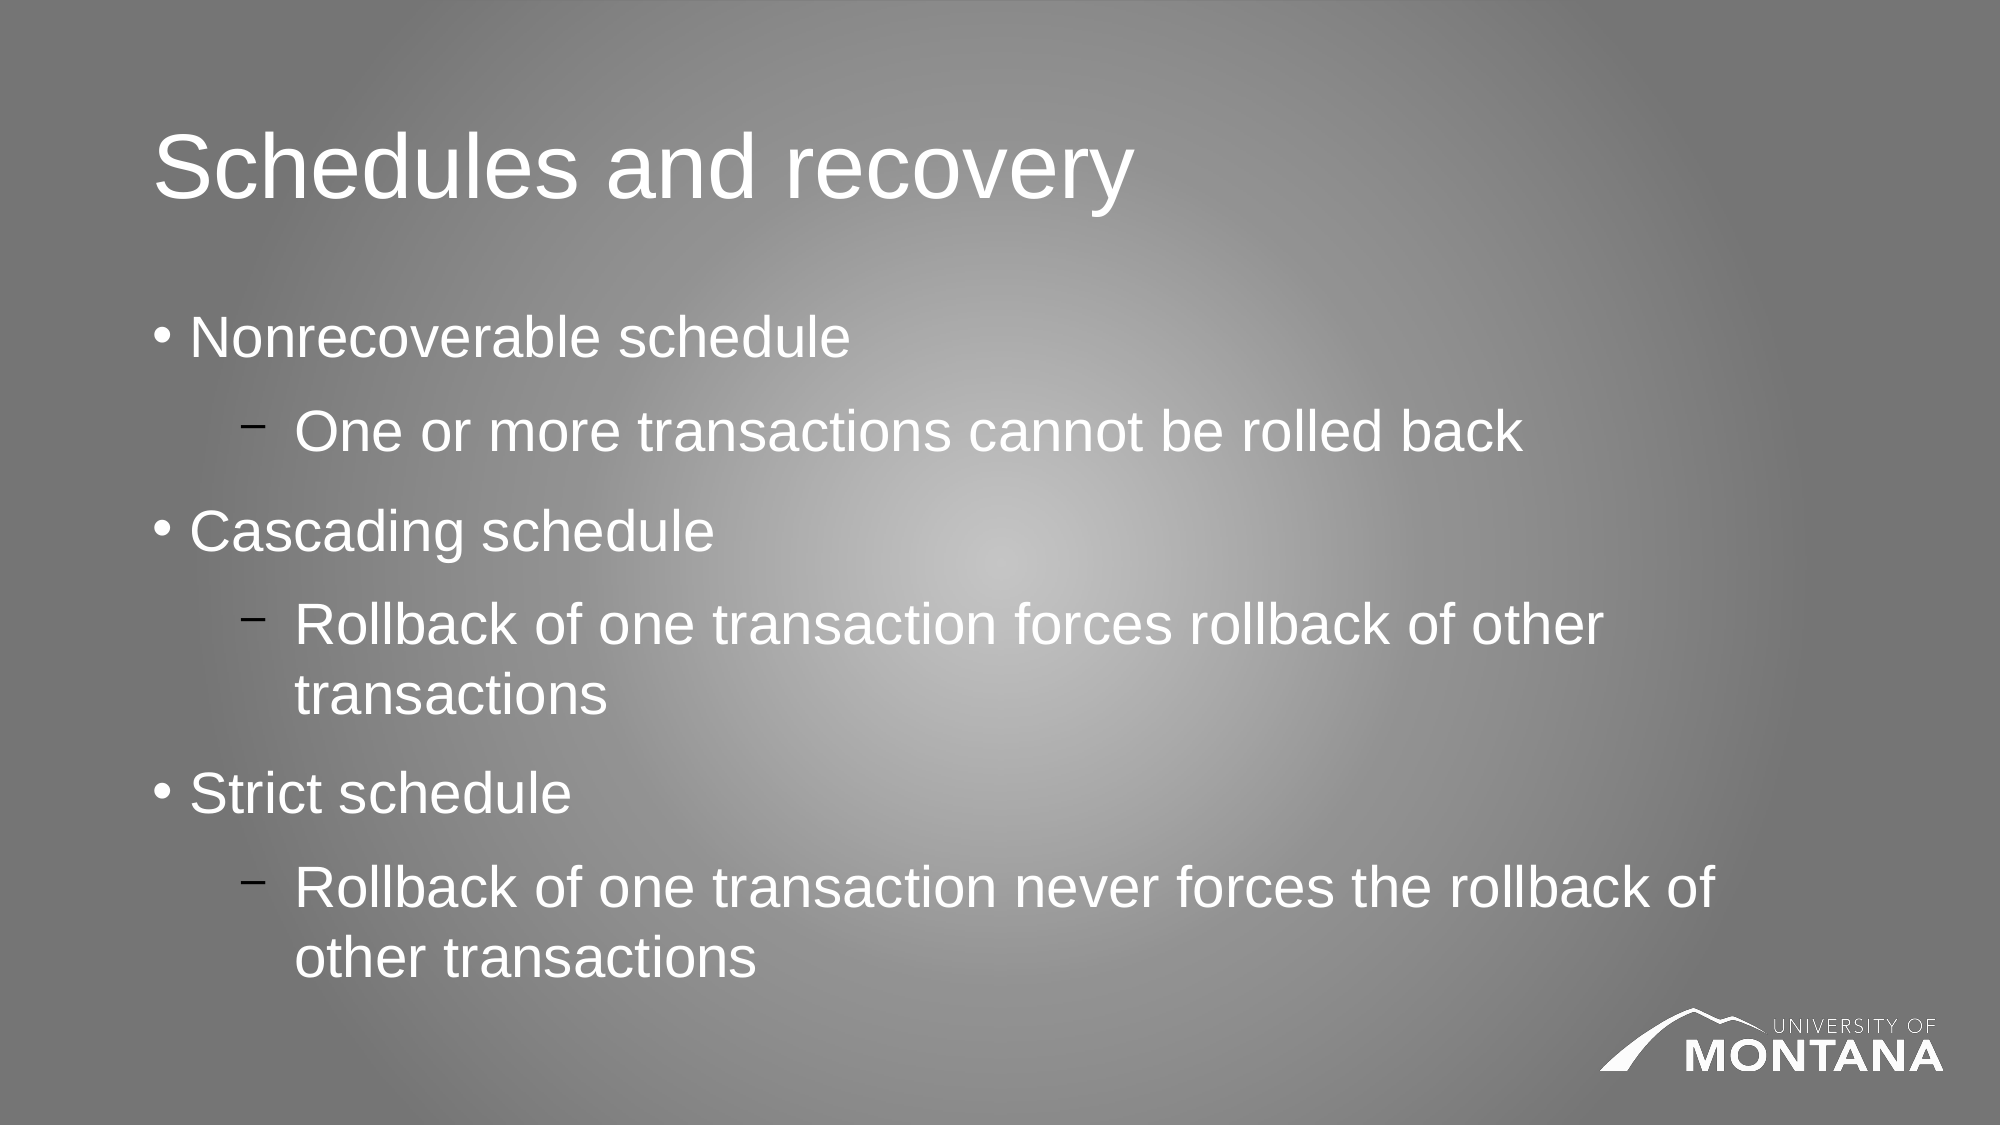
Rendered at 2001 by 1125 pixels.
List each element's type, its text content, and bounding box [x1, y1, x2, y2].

title Schedules and recovery [137, 59, 1863, 278]
picture [0, 0, 2000, 1125]
list Nonrecoverable schedule One or more transactions cannot be rolled back Cascading schedule Rollback of one transaction forces rollback of other transactions Strict schedule Rollback of one transaction never forces the rollback of other transactions [137, 299, 1863, 1014]
